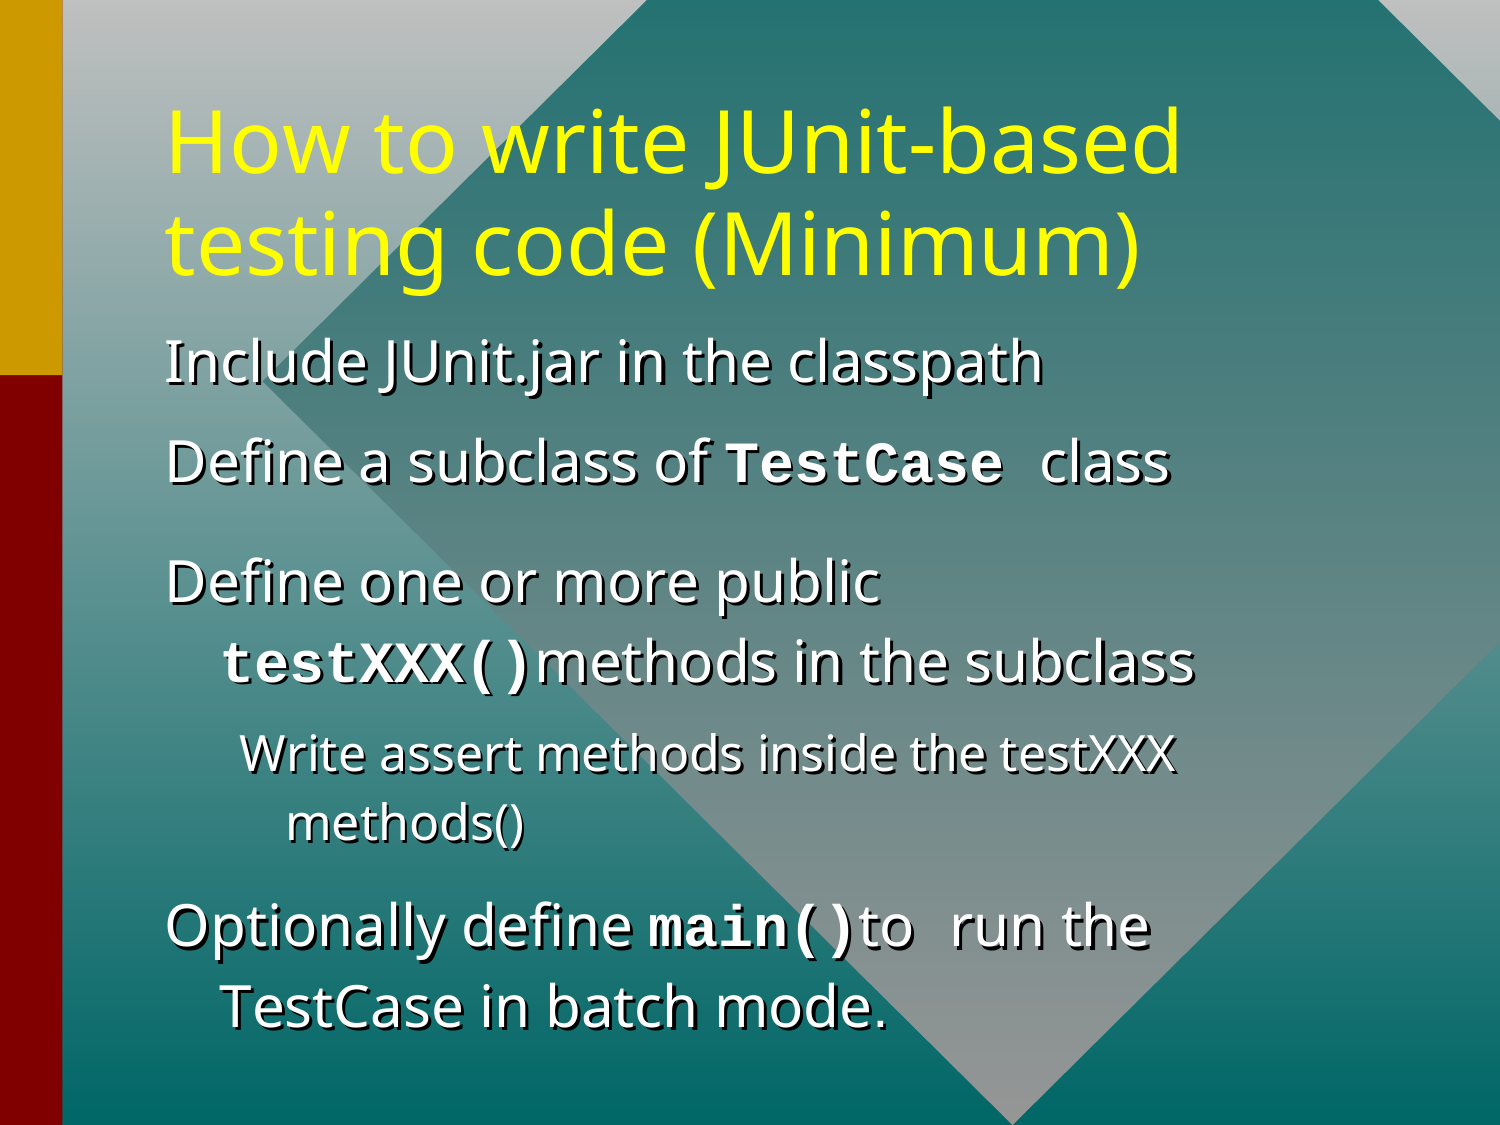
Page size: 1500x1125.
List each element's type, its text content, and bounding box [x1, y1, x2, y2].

title How to write JUnit-based testing code (Minimum) [150, 96, 1351, 291]
list Include JUnit.jar in the classpath Define a subclass of TestCase class Define one or more public testXXX()methods in the subclass Write assert methods inside the testXXX methods() Optionally define main()to run the TestCase in batch mode. [149, 312, 1388, 1039]
